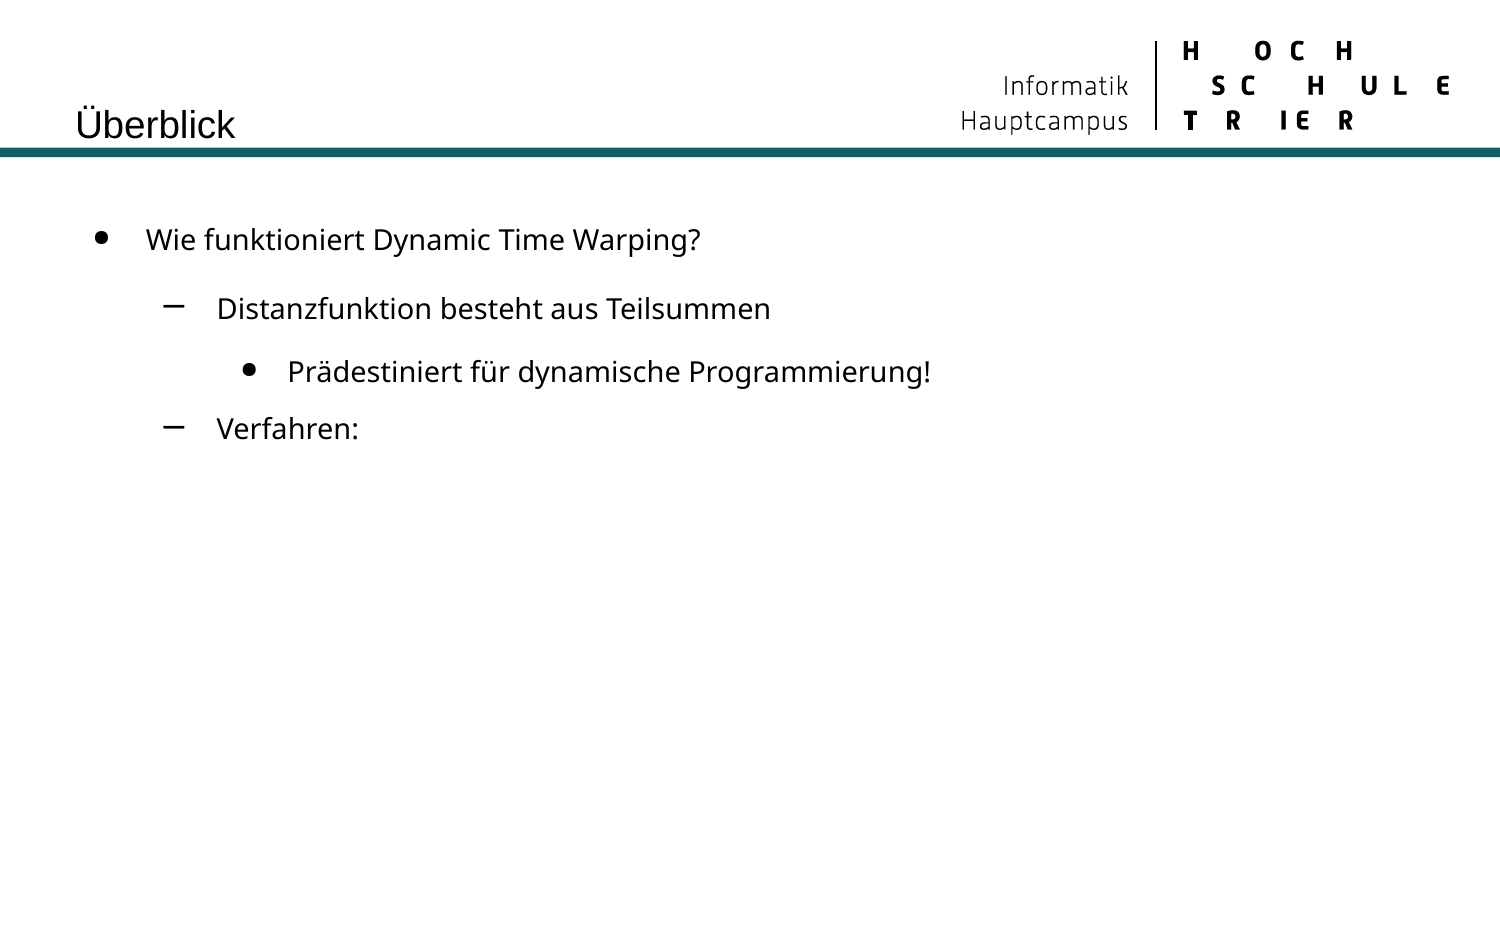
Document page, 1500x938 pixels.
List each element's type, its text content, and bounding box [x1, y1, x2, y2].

title Überblick [75, 37, 1425, 194]
list Wie funktioniert Dynamic Time Warping? Distanzfunktion besteht aus Teilsummen Prädestiniert für dynamische Programmierung! Verfahren: [75, 219, 1425, 863]
